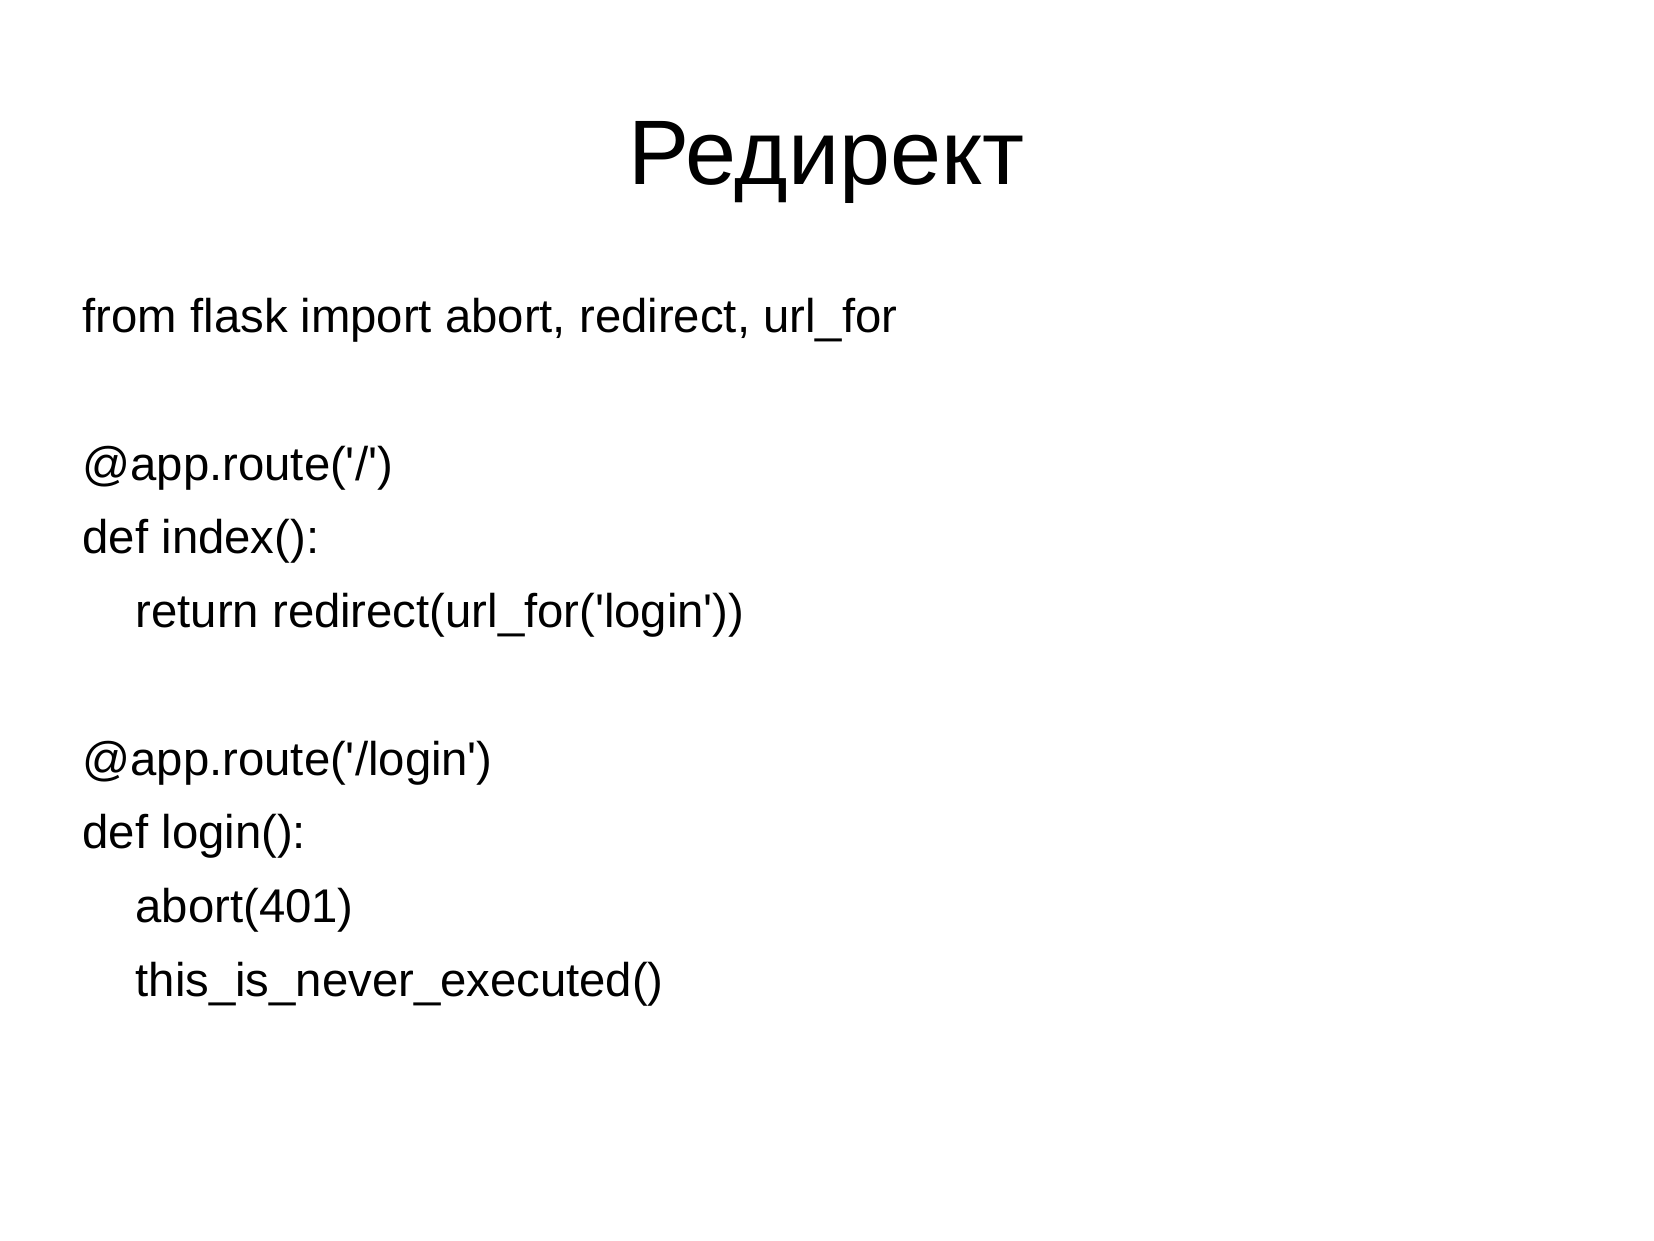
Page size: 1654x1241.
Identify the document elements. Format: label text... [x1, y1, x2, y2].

title Редирект [82, 49, 1571, 257]
list from flask import abort, redirect, url_for @app.route('/') def index(): return redirect(url_for('login')) @app.route('/login') def login(): abort(401) this_is_never_executed() [82, 290, 1571, 1010]
